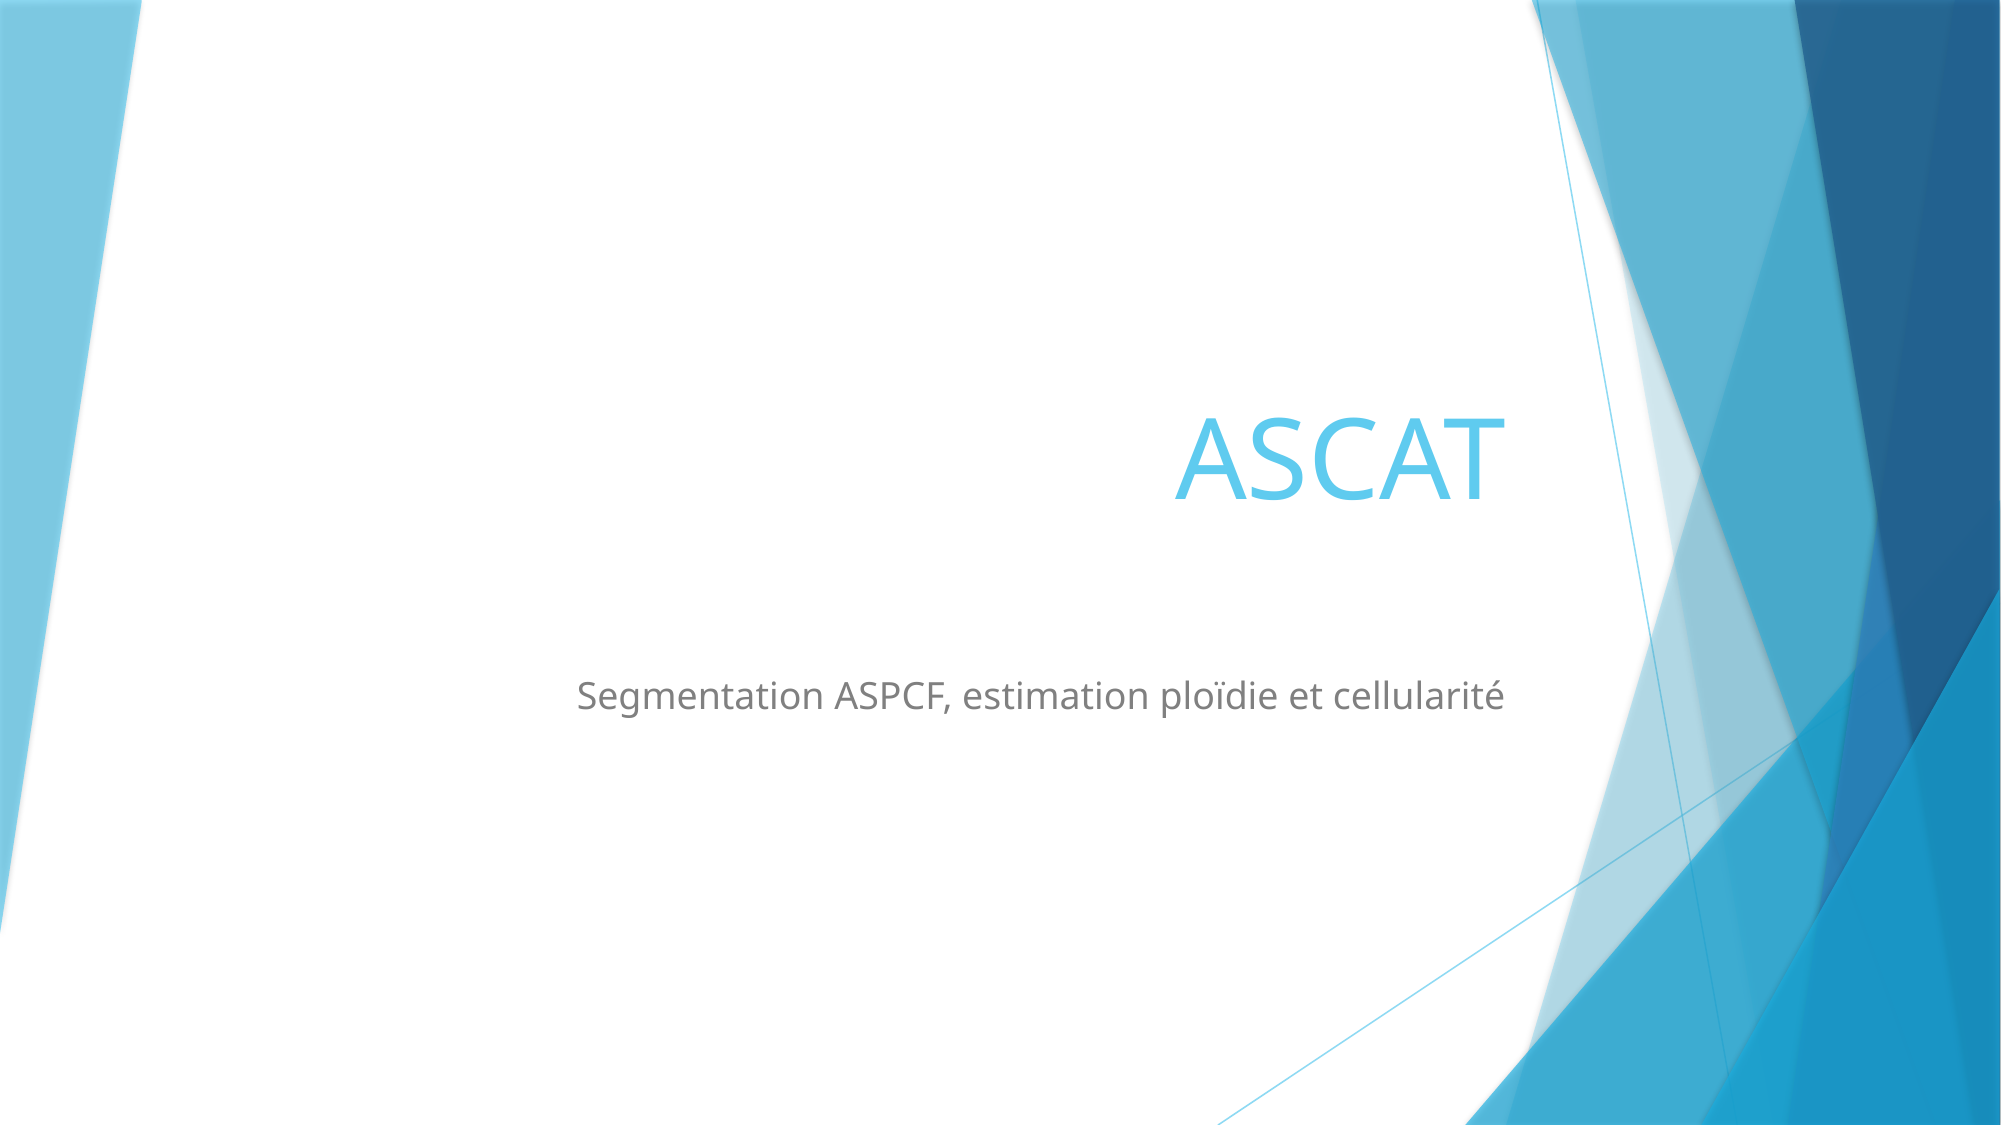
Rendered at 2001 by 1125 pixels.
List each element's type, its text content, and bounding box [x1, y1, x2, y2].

title ASCAT [247, 394, 1522, 664]
subtitle Segmentation ASPCF, estimation ploïdie et cellularité [247, 664, 1522, 845]
